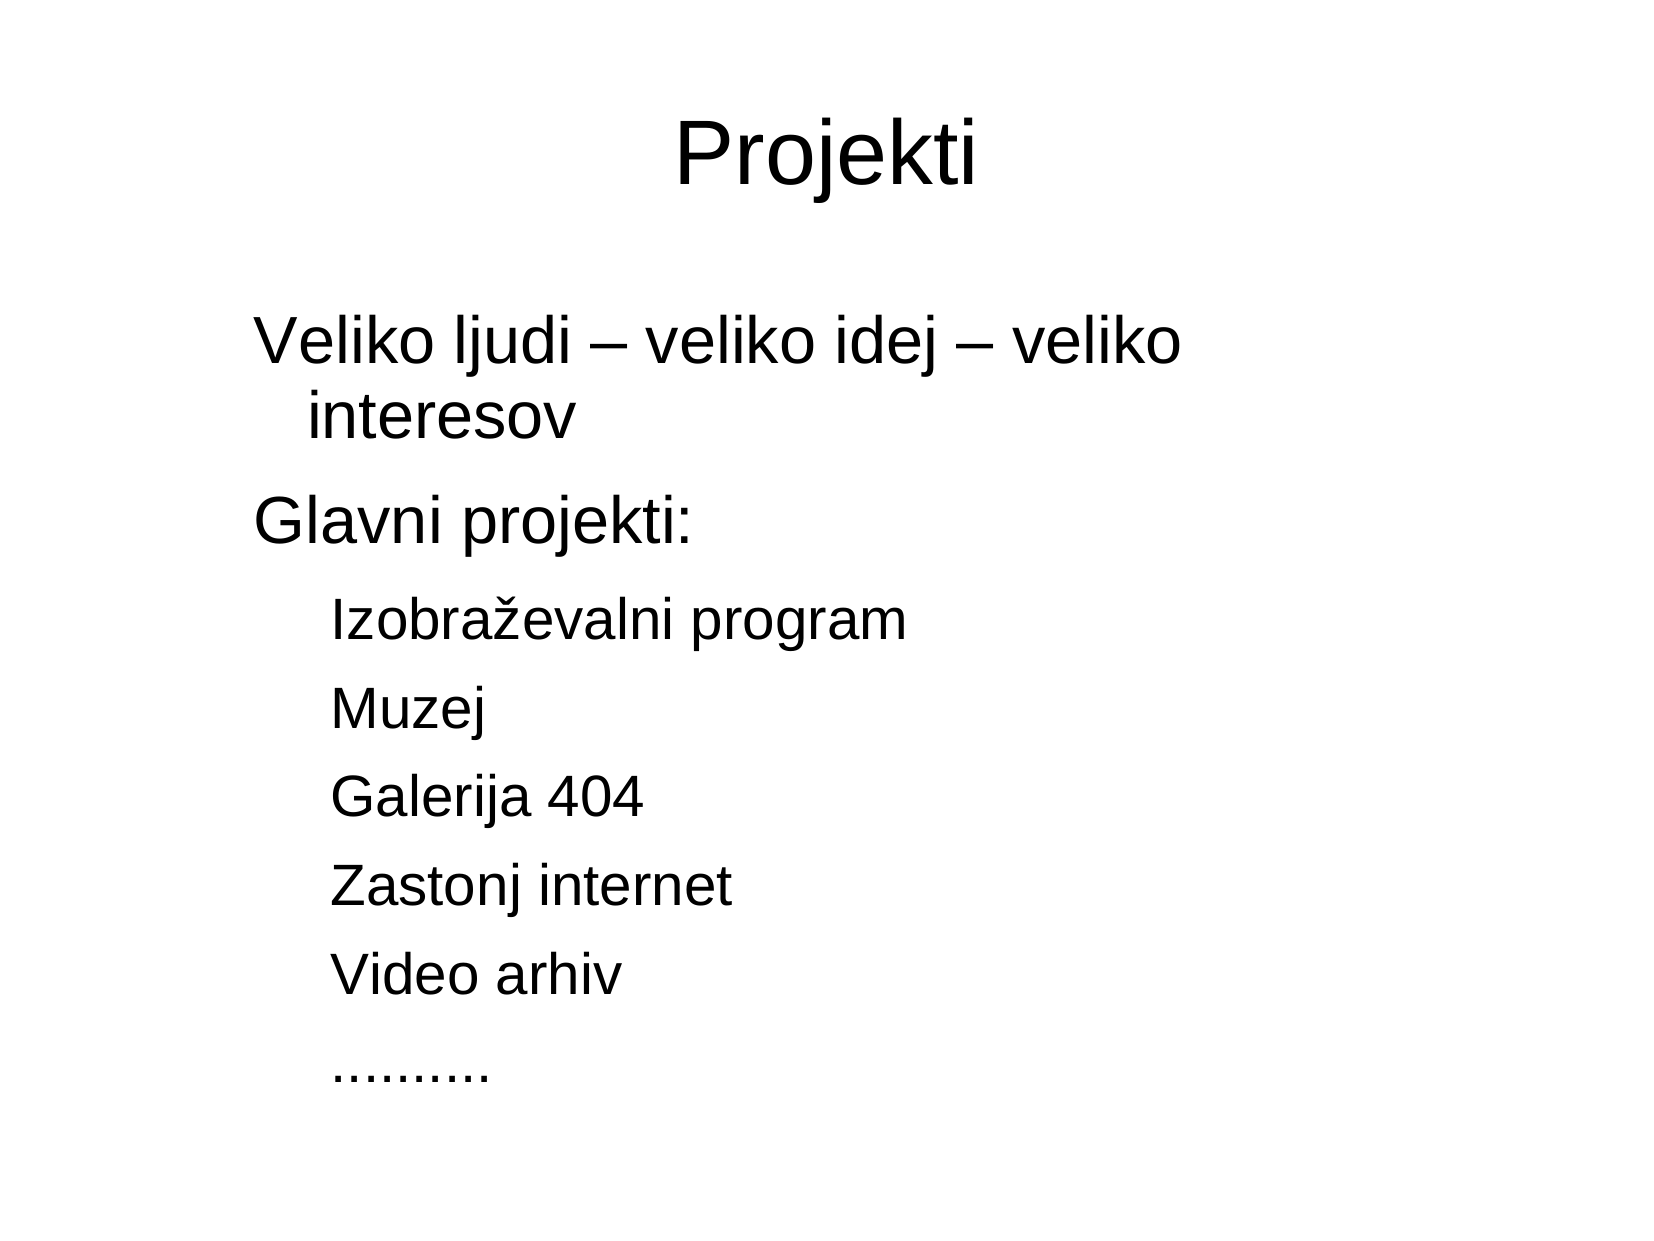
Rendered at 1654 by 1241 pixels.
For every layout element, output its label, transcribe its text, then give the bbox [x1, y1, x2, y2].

list Veliko ljudi – veliko idej – veliko interesov Glavni projekti: Izobraževalni program Muzej Galerija 404 Zastonj internet Video arhiv .......... [236, 303, 1424, 1123]
title Projekti [82, 49, 1571, 257]
